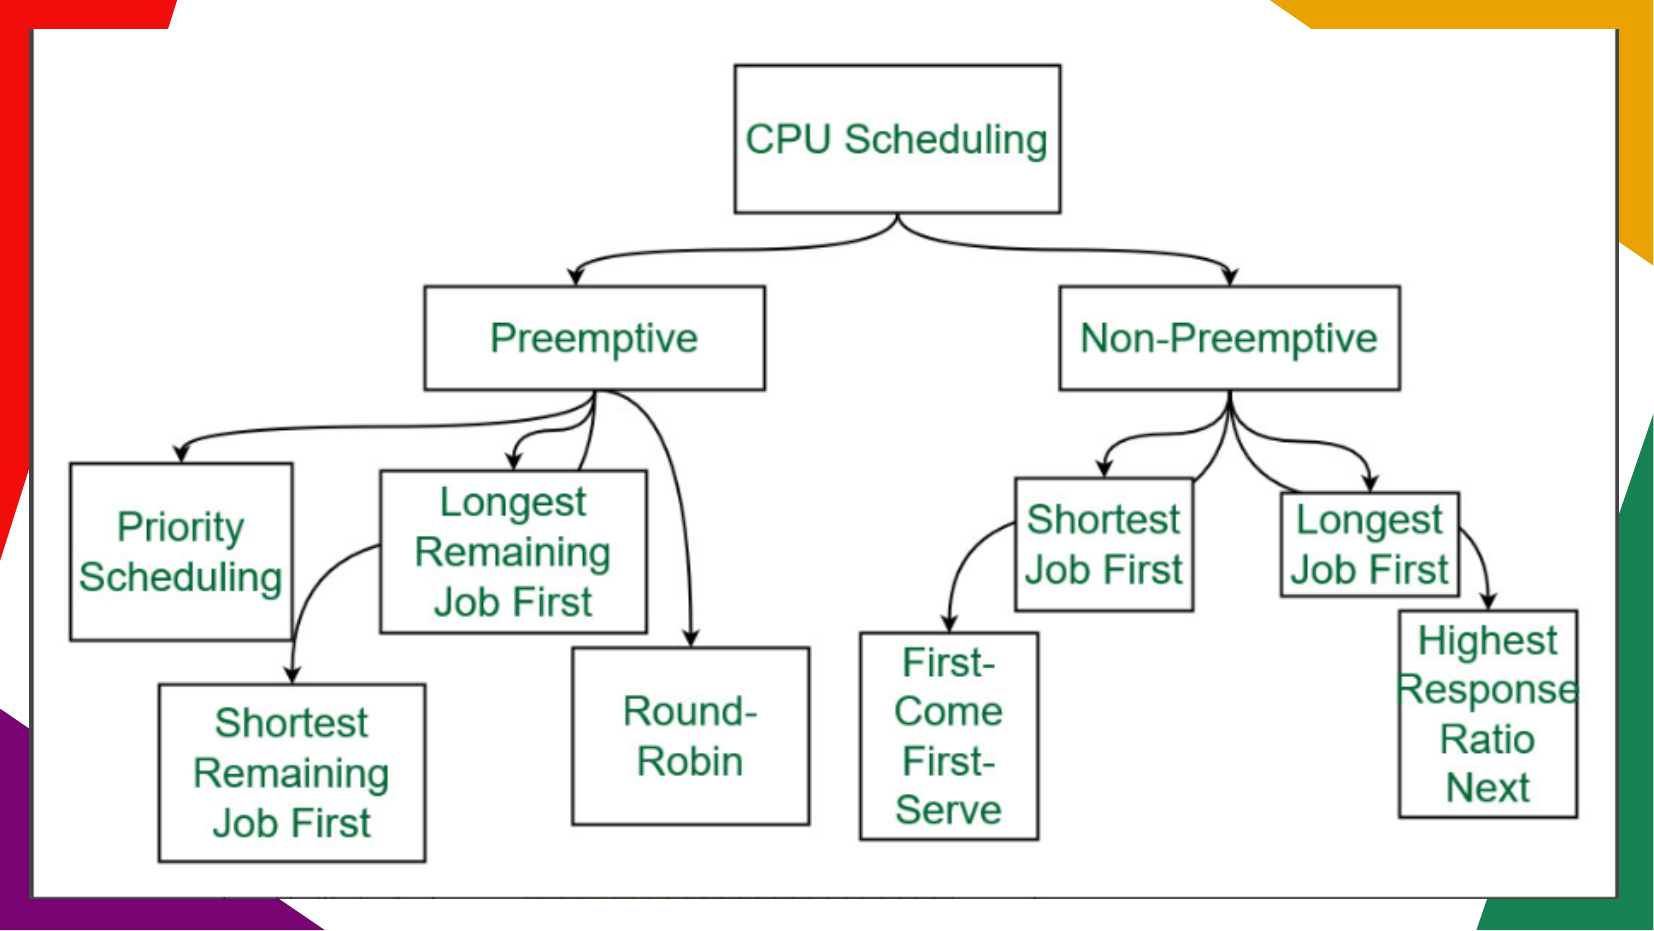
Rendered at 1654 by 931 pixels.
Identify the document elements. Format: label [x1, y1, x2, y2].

picture [29, 29, 1619, 899]
